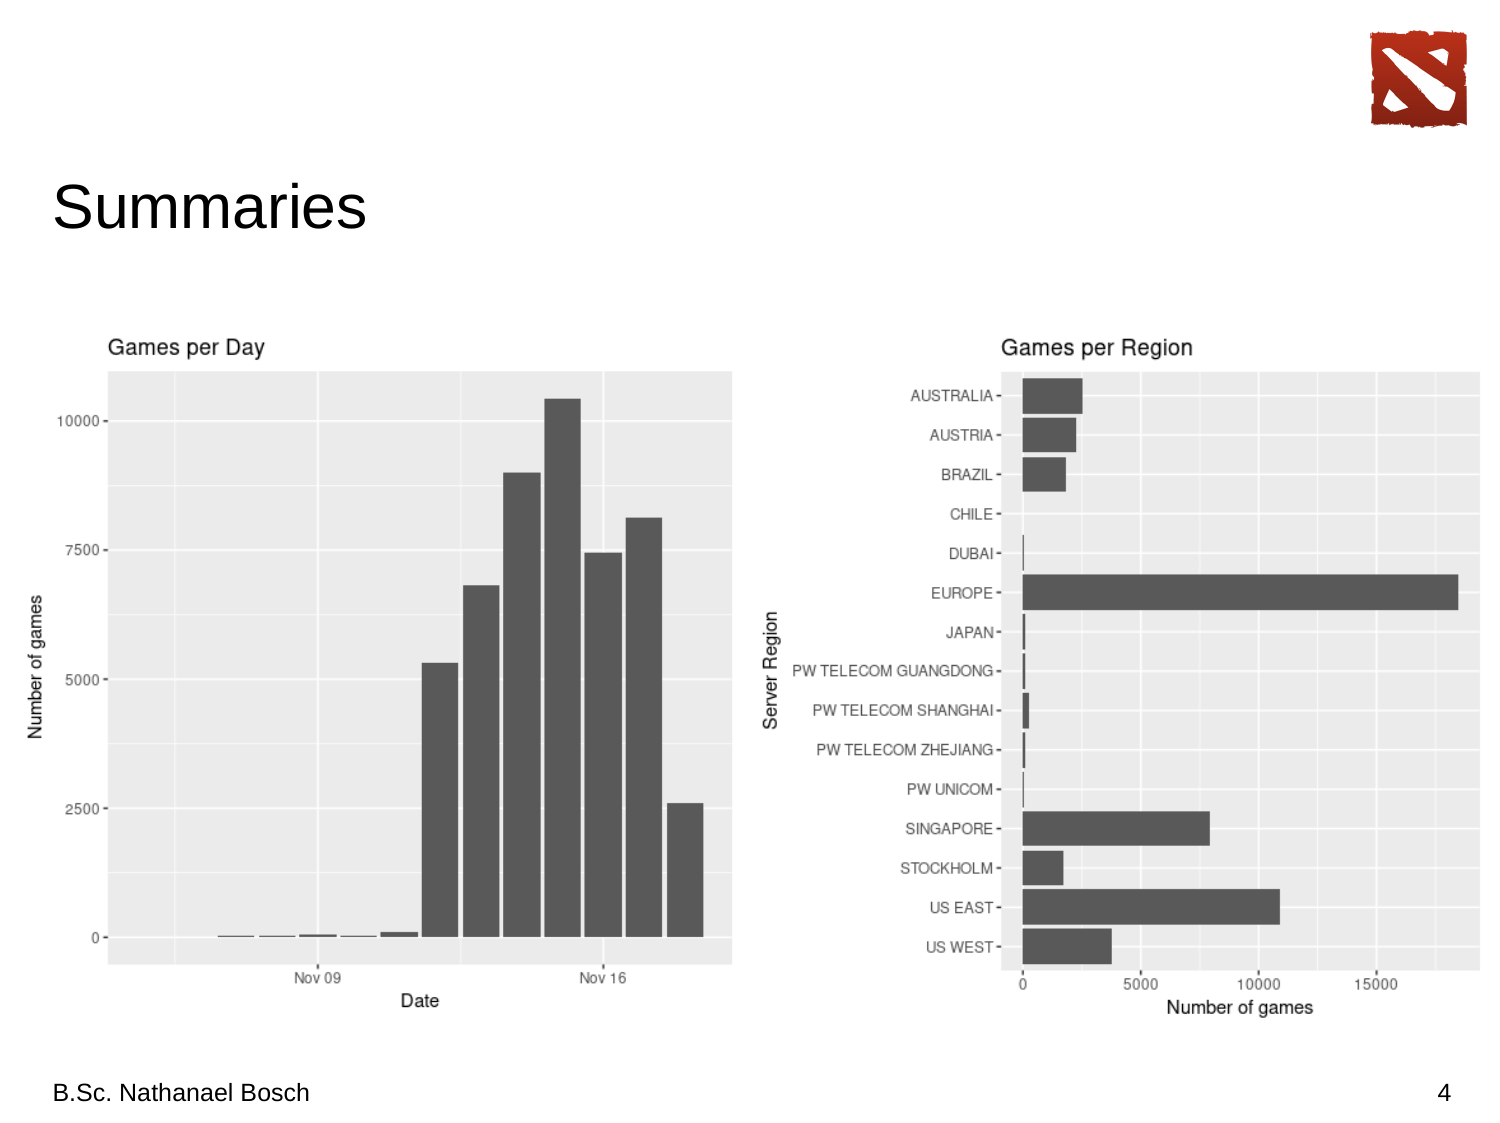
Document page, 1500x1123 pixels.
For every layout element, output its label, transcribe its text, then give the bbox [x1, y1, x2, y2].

picture [1370, 30, 1467, 128]
picture [19, 330, 741, 1016]
title Summaries [52, 171, 1453, 242]
picture [754, 330, 1489, 1028]
